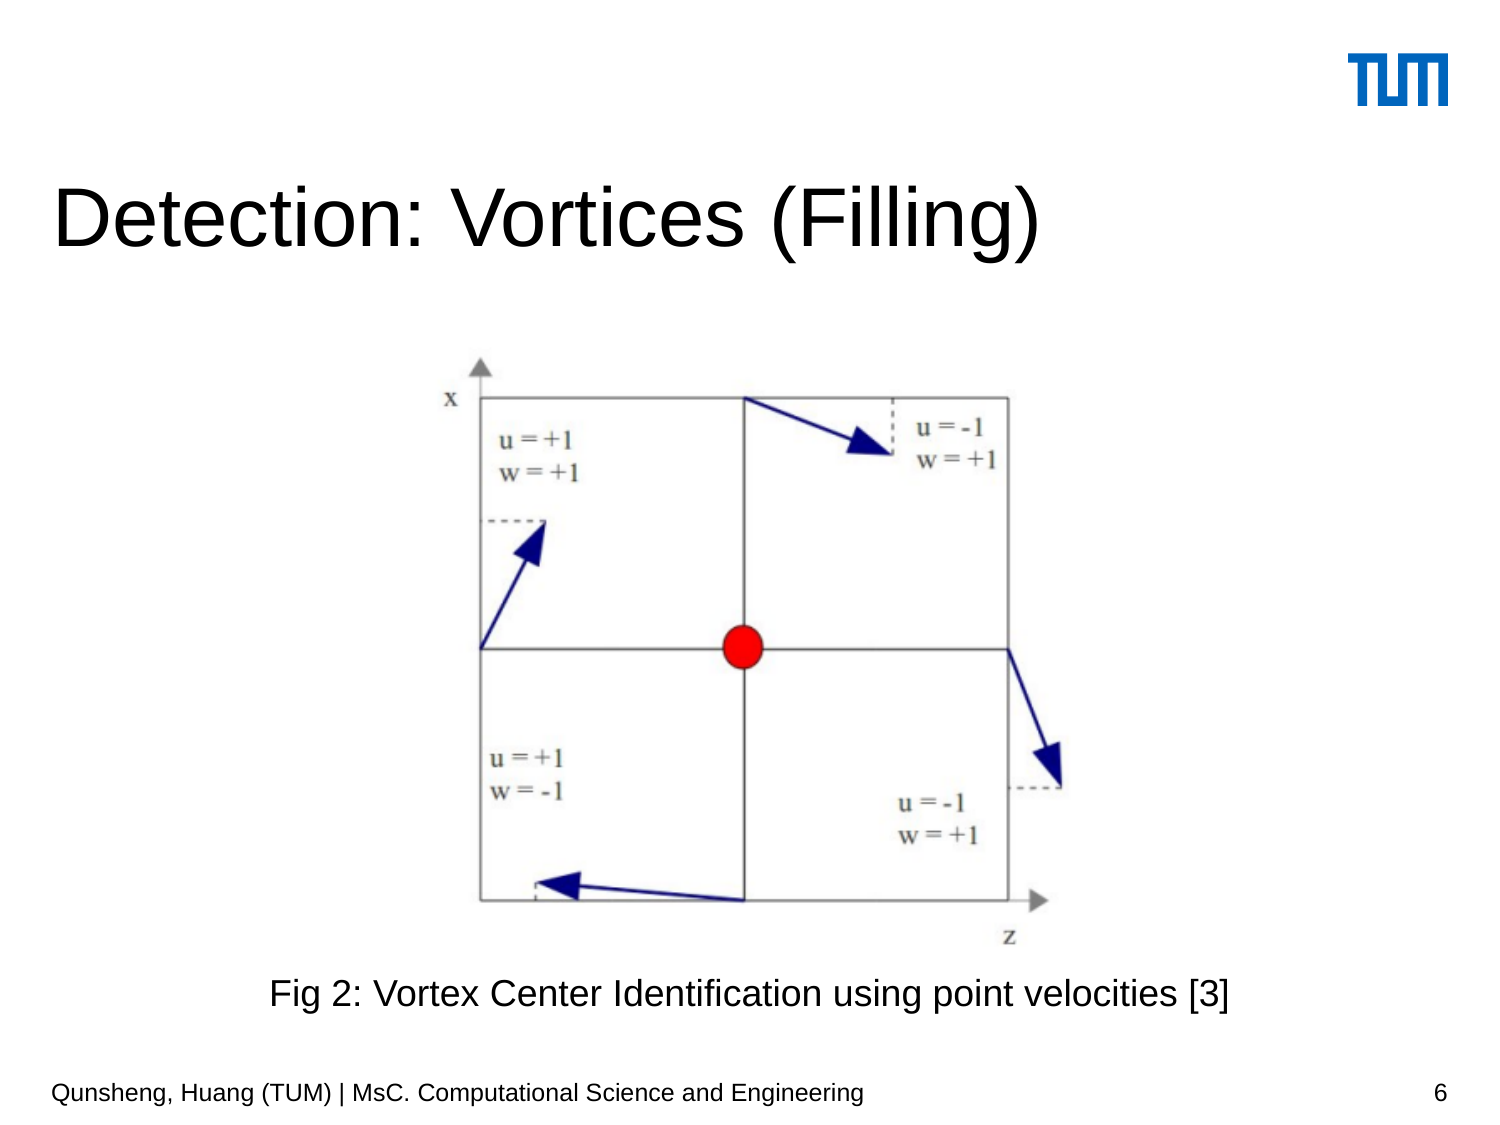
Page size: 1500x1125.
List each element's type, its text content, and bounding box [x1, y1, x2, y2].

slide_number <number> [1111, 1061, 1448, 1122]
text_box Fig 2: Vortex Center Identification using point velocities [3] [254, 964, 1246, 1015]
picture [401, 333, 1099, 964]
title Detection: Vortices (Filling) [52, 163, 1449, 231]
